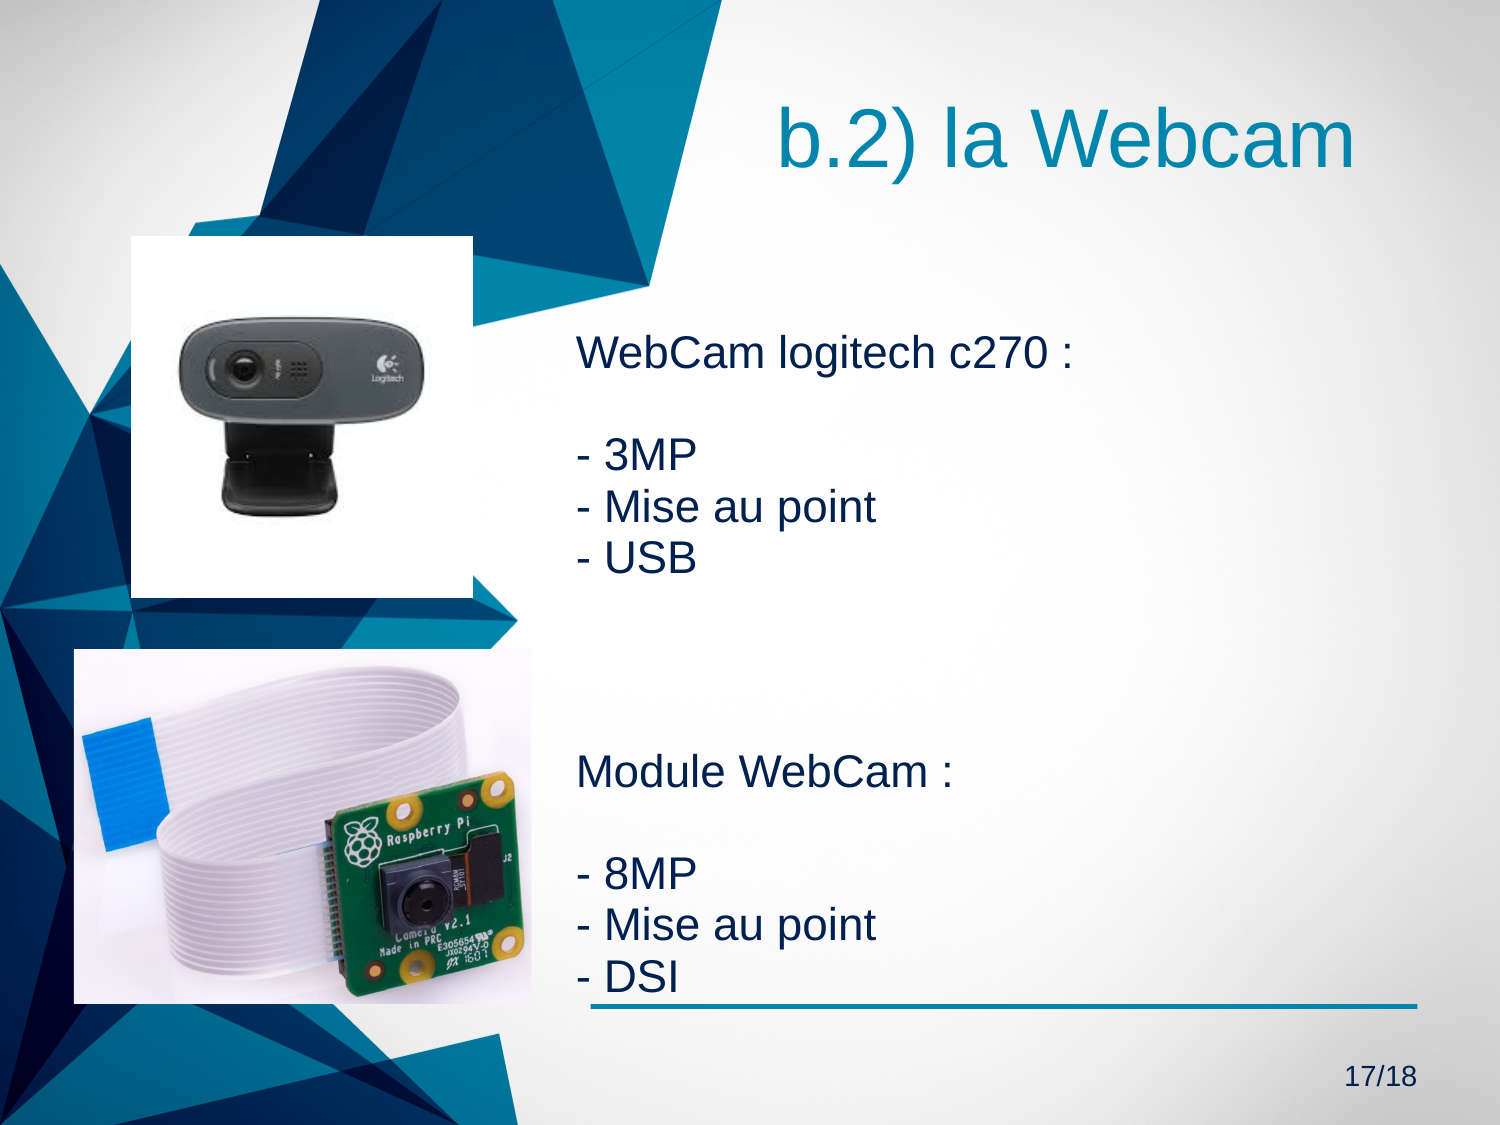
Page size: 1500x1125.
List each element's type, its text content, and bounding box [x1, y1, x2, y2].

text_box Module WebCam : - 8MP - Mise au point - DSI [561, 738, 1447, 1010]
picture [0, 0, 1500, 1125]
title b.2) la Webcam [708, 44, 1425, 233]
text_box WebCam logitech c270 : - 3MP - Mise au point - USB [561, 319, 1477, 591]
